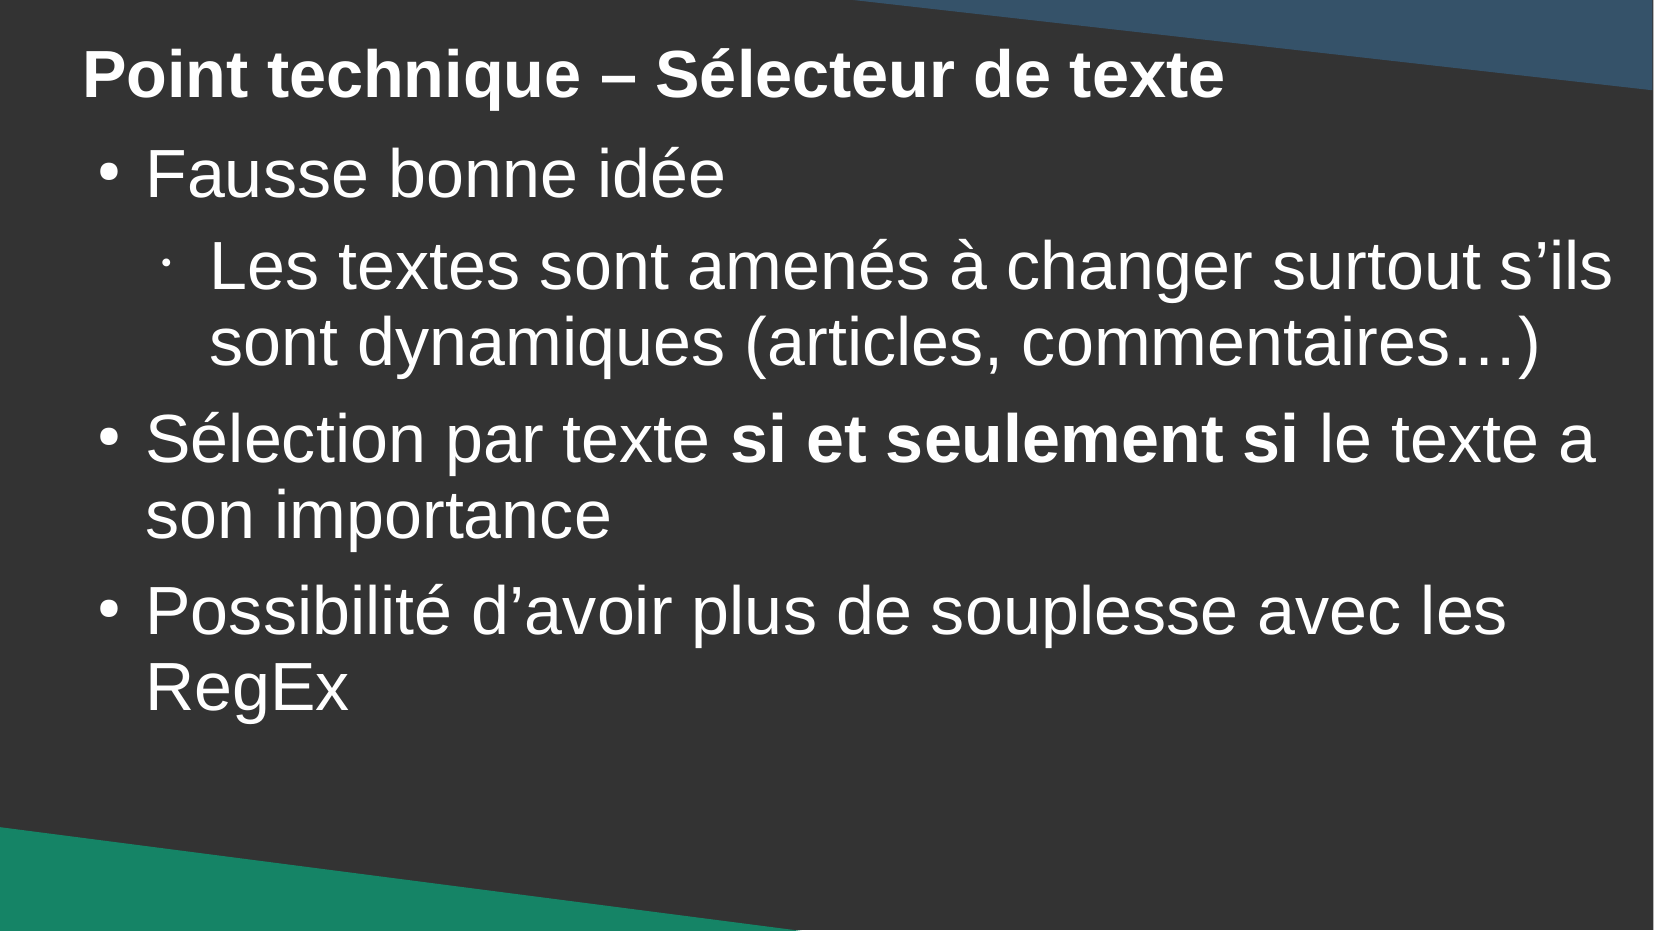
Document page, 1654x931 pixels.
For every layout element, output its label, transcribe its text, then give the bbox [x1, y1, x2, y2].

title Point technique – Sélecteur de texte [82, 37, 1571, 122]
text_box [853, 0, 1653, 91]
list Fausse bonne idée Les textes sont amenés à changer surtout s’ils sont dynamiques (articles, commentaires…) Sélection par texte si et seulement si le texte a son importance Possibilité d’avoir plus de souplesse avec les RegEx [80, 135, 1620, 798]
text_box [0, 827, 802, 931]
